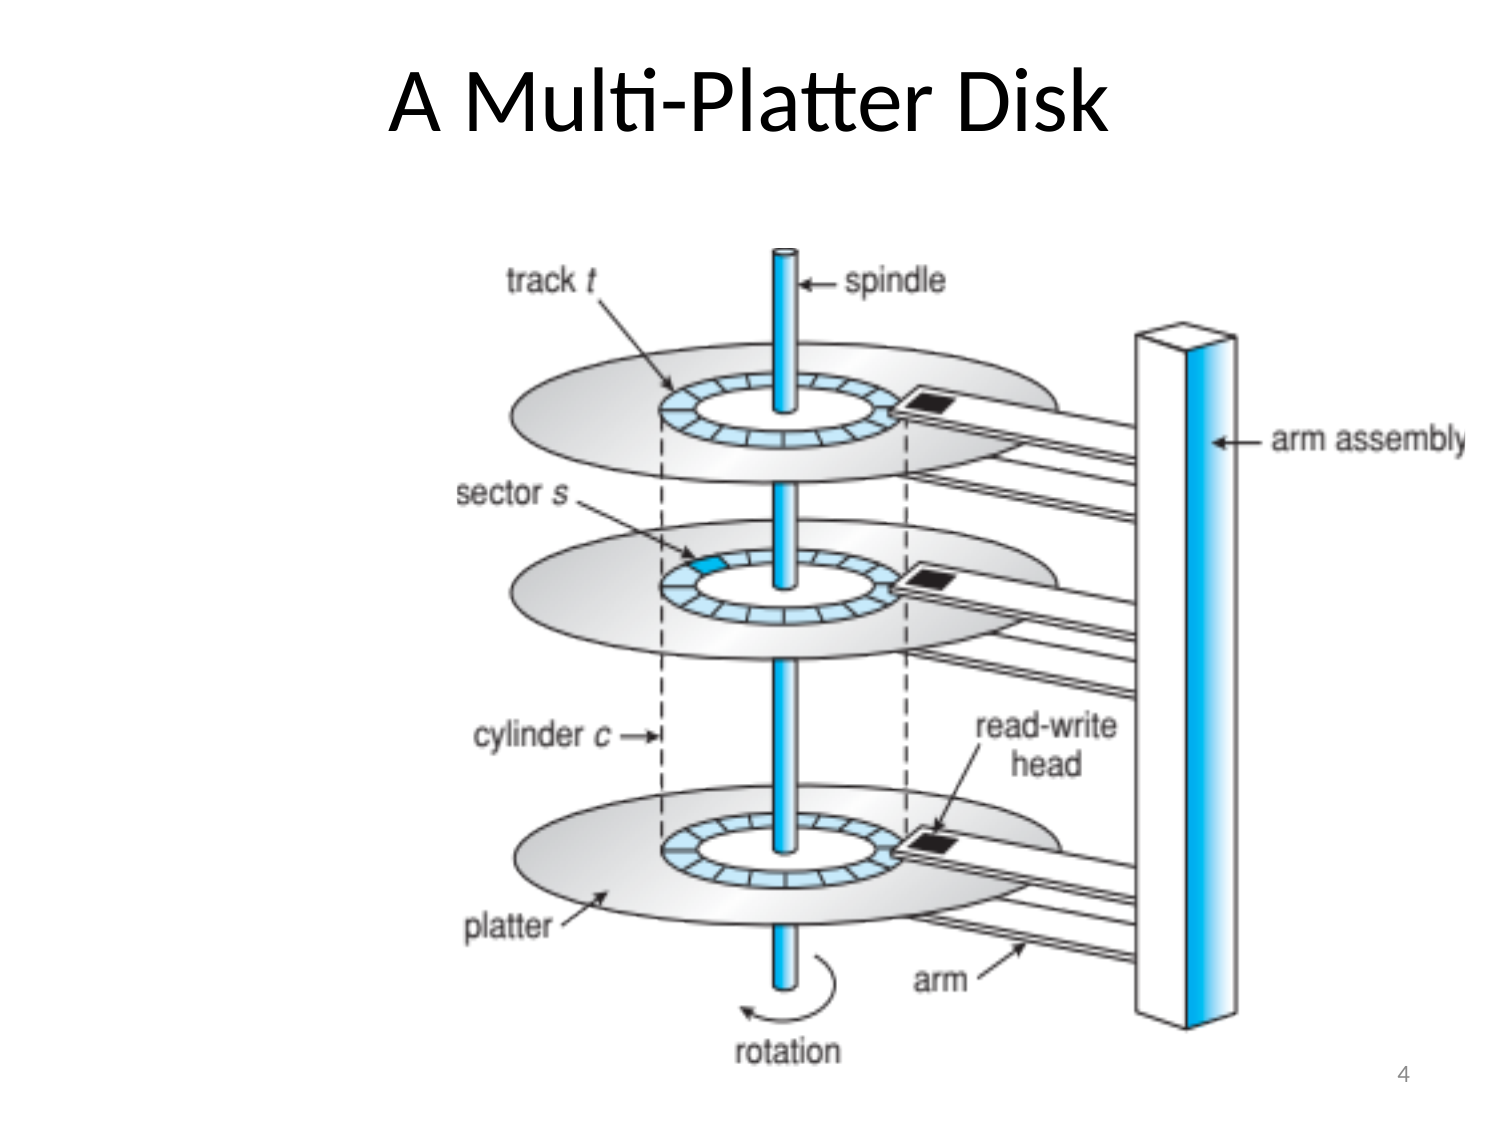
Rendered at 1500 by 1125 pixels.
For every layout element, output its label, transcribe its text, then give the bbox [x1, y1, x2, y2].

picture [456, 248, 1466, 1070]
title A Multi-Platter Disk [75, 1, 1425, 189]
slide_number <number> [1074, 1070, 1425, 1103]
